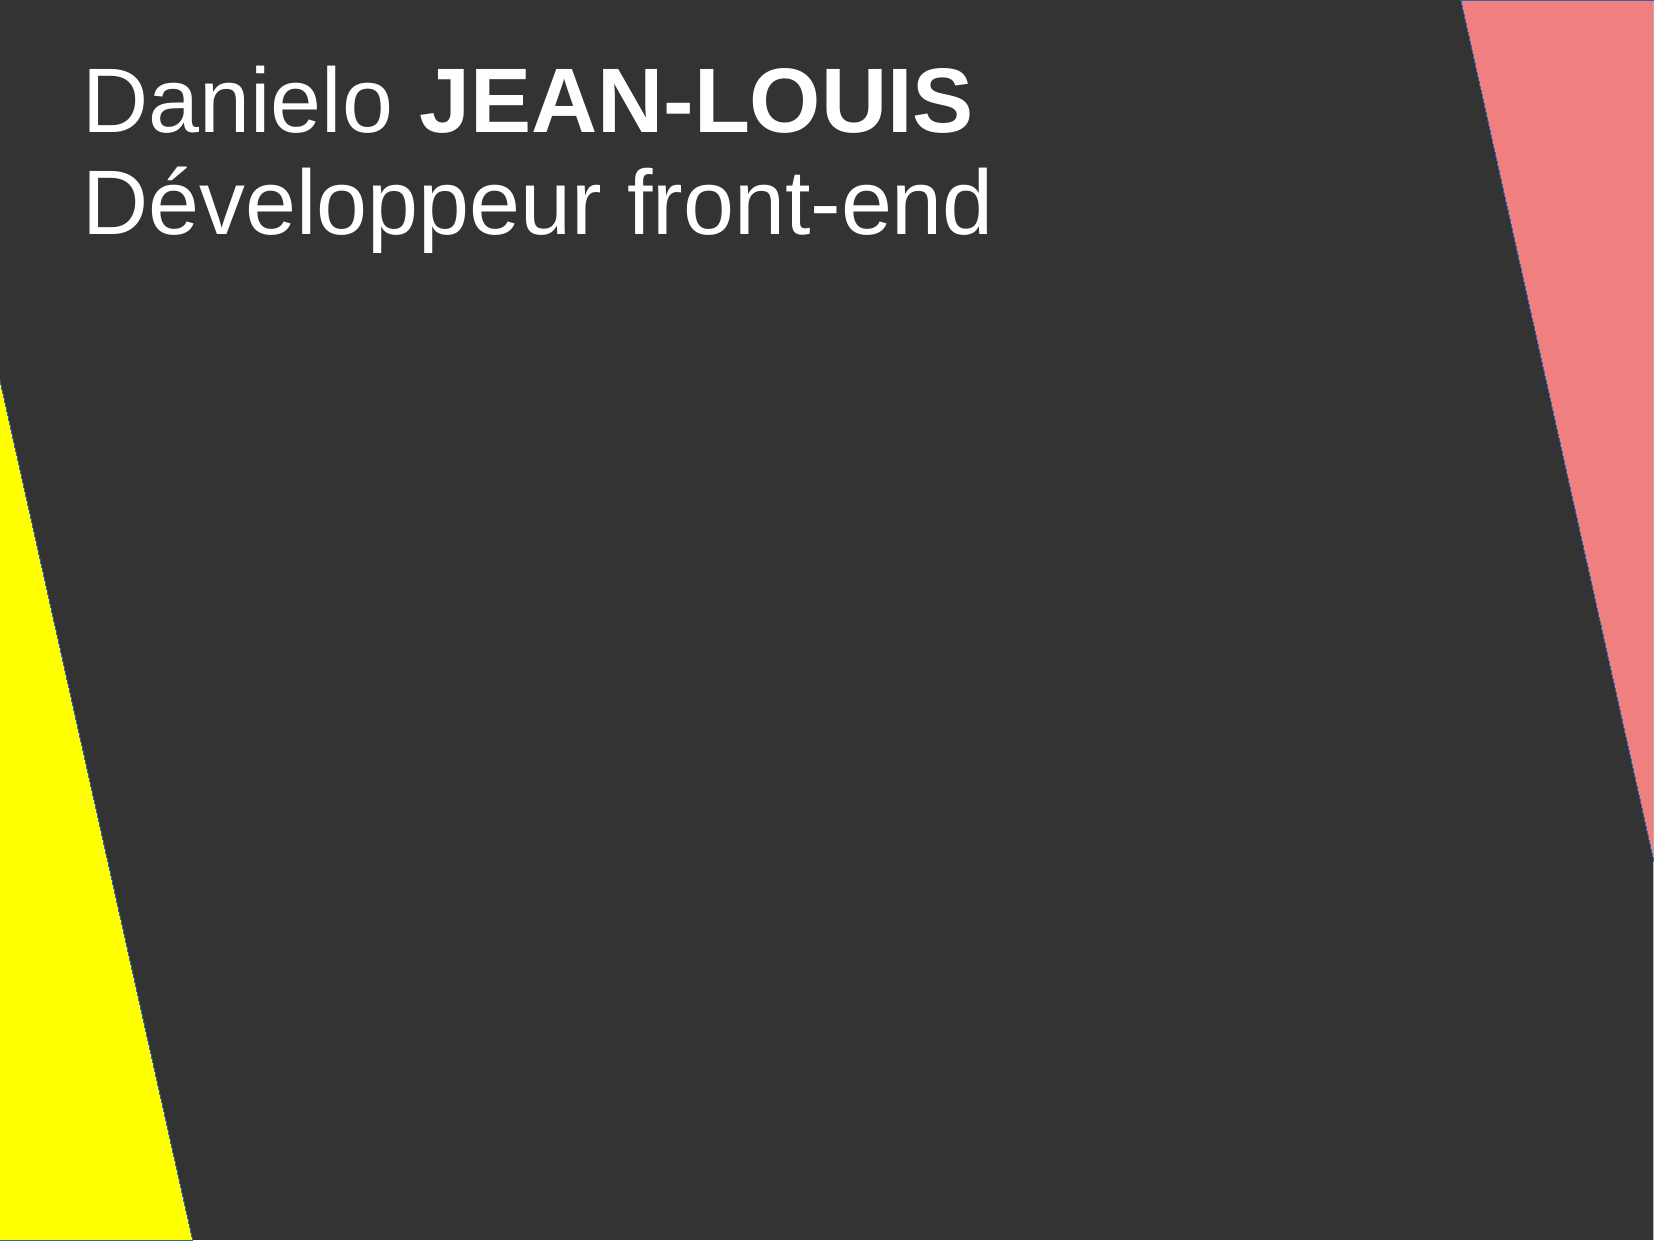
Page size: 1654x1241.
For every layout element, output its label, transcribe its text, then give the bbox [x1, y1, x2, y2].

text_box [0, 380, 193, 1241]
subtitle Danielo JEAN-LOUIS Développeur front-end [82, 49, 1571, 1010]
text_box [1460, 0, 1654, 862]
